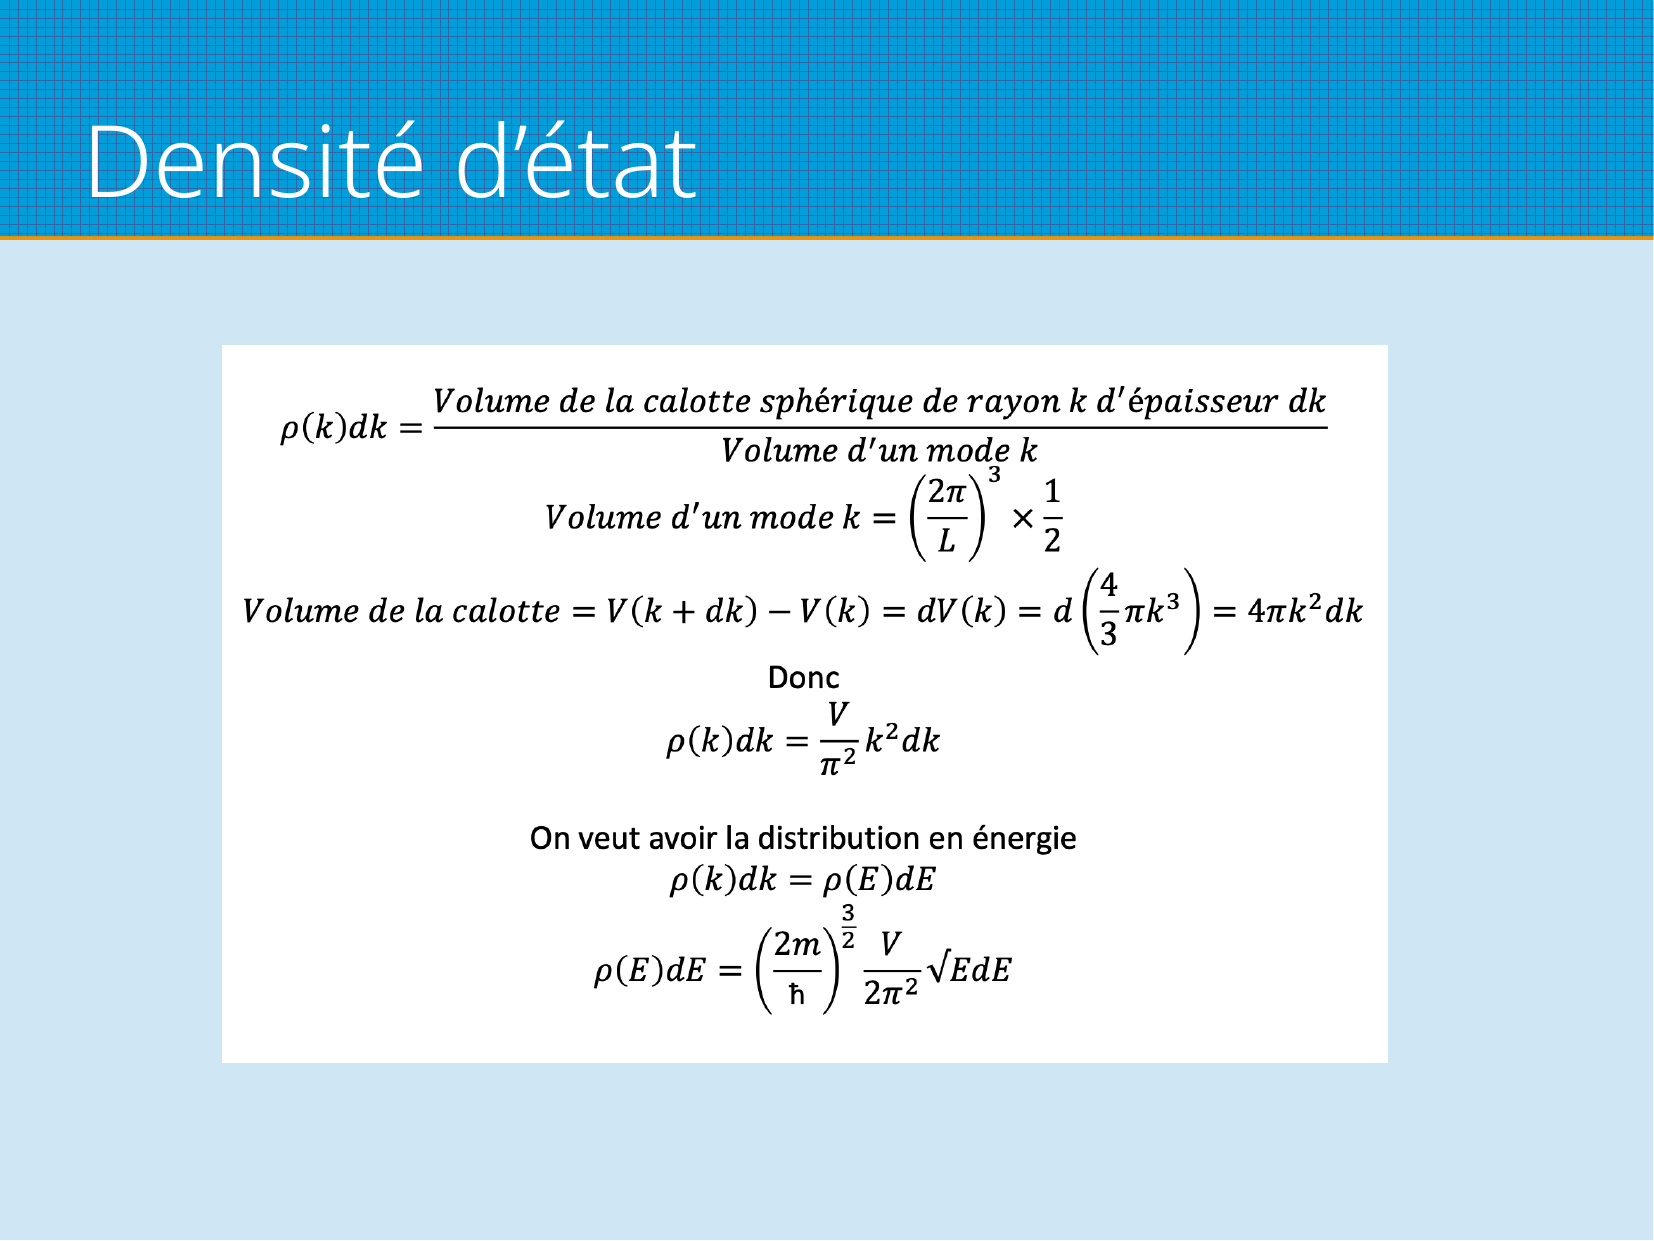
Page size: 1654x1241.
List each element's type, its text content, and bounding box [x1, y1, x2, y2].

title Densité d’état [82, 19, 1571, 227]
picture [222, 345, 1388, 1063]
